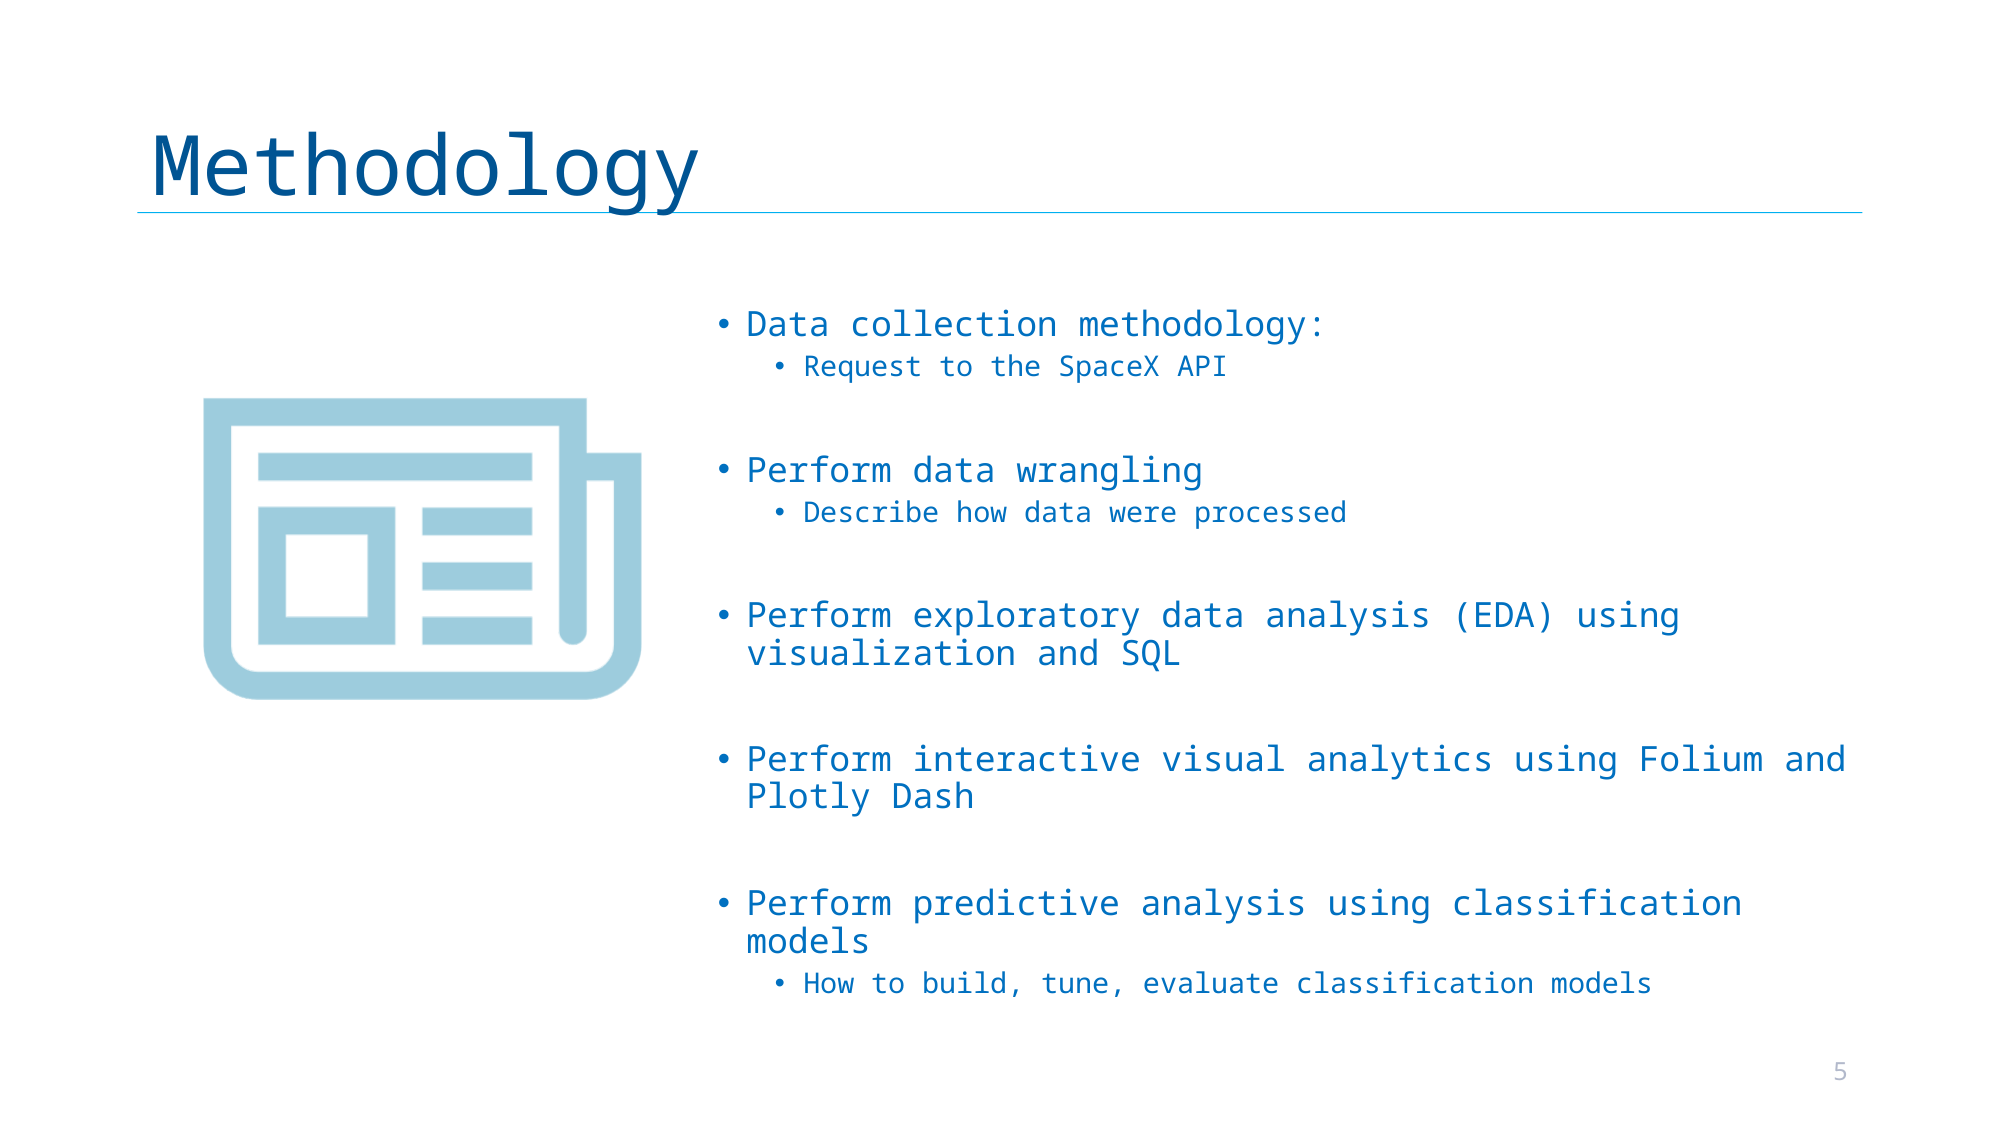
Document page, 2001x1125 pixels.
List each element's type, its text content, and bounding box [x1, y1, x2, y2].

picture [160, 300, 685, 825]
title Methodology [137, 59, 1863, 278]
slide_number 36 [1412, 1042, 1863, 1103]
text_box Data collection methodology: Request to the SpaceX API Perform data wrangling Describe how data were processed Perform exploratory data analysis (EDA) using visualization and SQL Perform interactive visual analytics using Folium and Plotly Dash Perform predictive analysis using classification models How to build, tune, evaluate classification models [702, 299, 1863, 1014]
